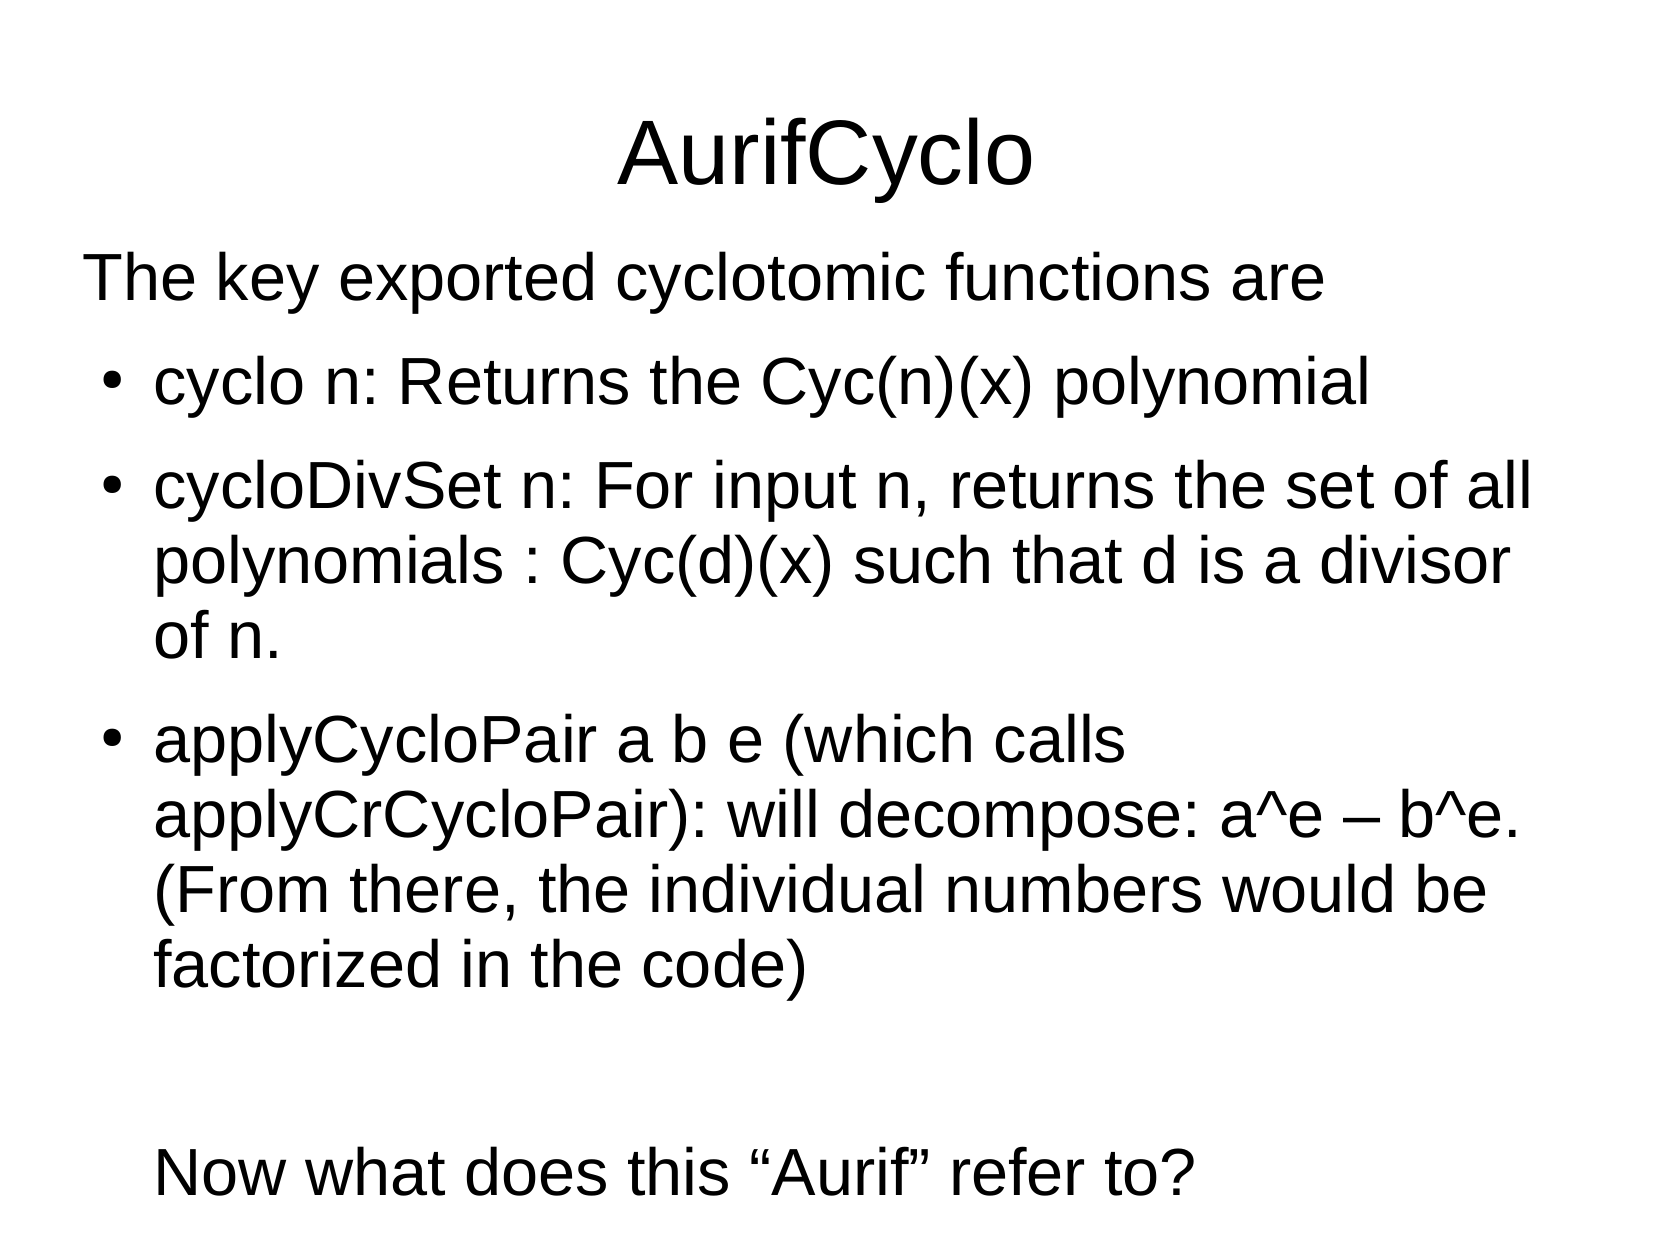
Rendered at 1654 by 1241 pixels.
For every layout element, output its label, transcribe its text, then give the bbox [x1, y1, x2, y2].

list The key exported cyclotomic functions are cyclo n: Returns the Cyc(n)(x) polynomial cycloDivSet n: For input n, returns the set of all polynomials : Cyc(d)(x) such that d is a divisor of n. applyCycloPair a b e (which calls applyCrCycloPair): will decompose: a^e – b^e. (From there, the individual numbers would be factorized in the code) Now what does this “Aurif” refer to? [82, 240, 1576, 1201]
title AurifCyclo [82, 49, 1571, 240]
